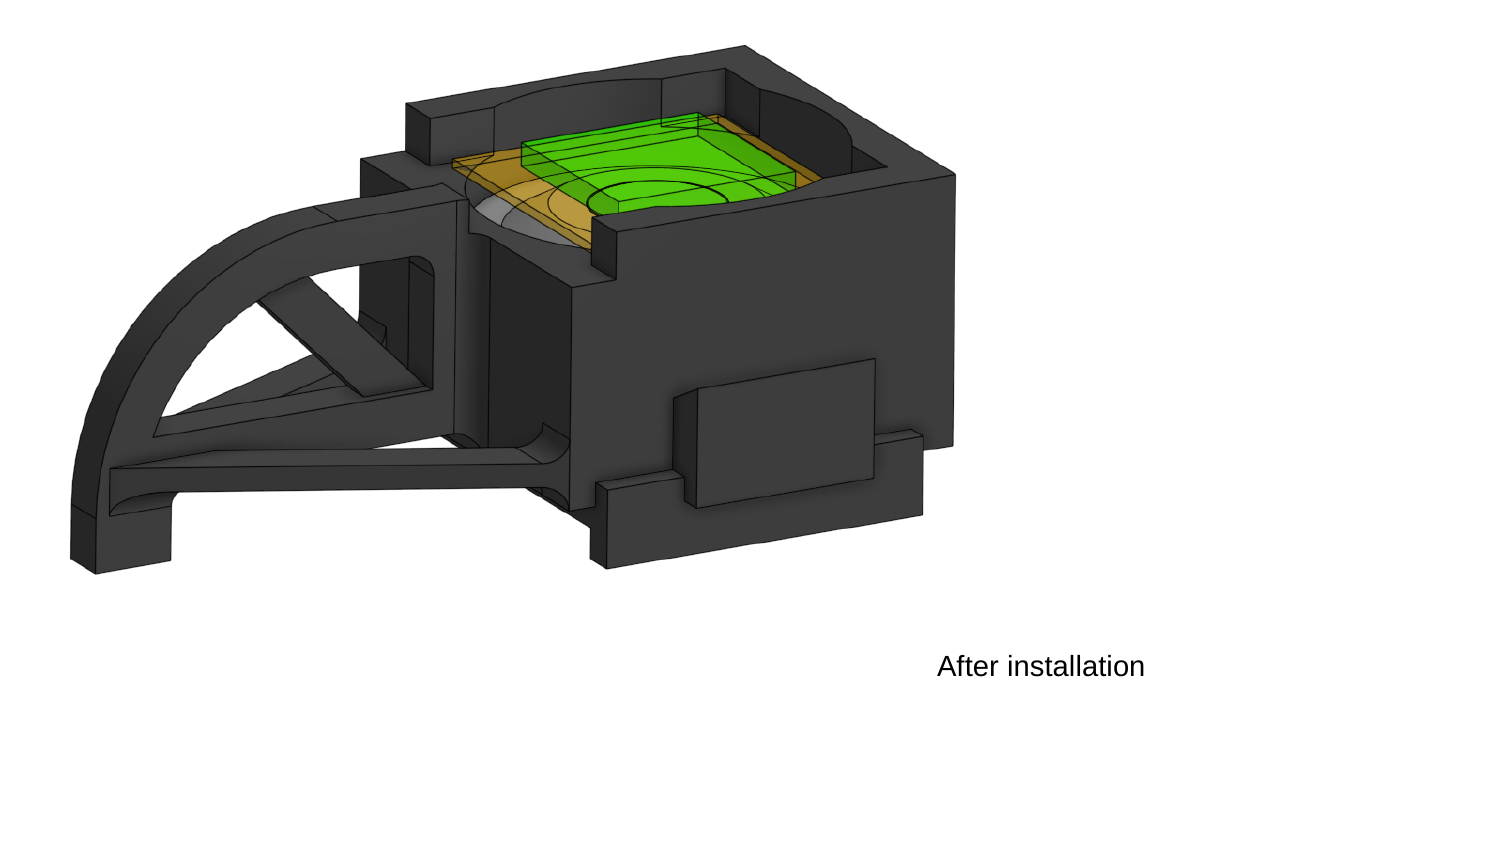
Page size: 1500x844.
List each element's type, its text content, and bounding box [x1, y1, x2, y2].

picture [24, 24, 1000, 607]
text_box After installation [922, 632, 1371, 698]
